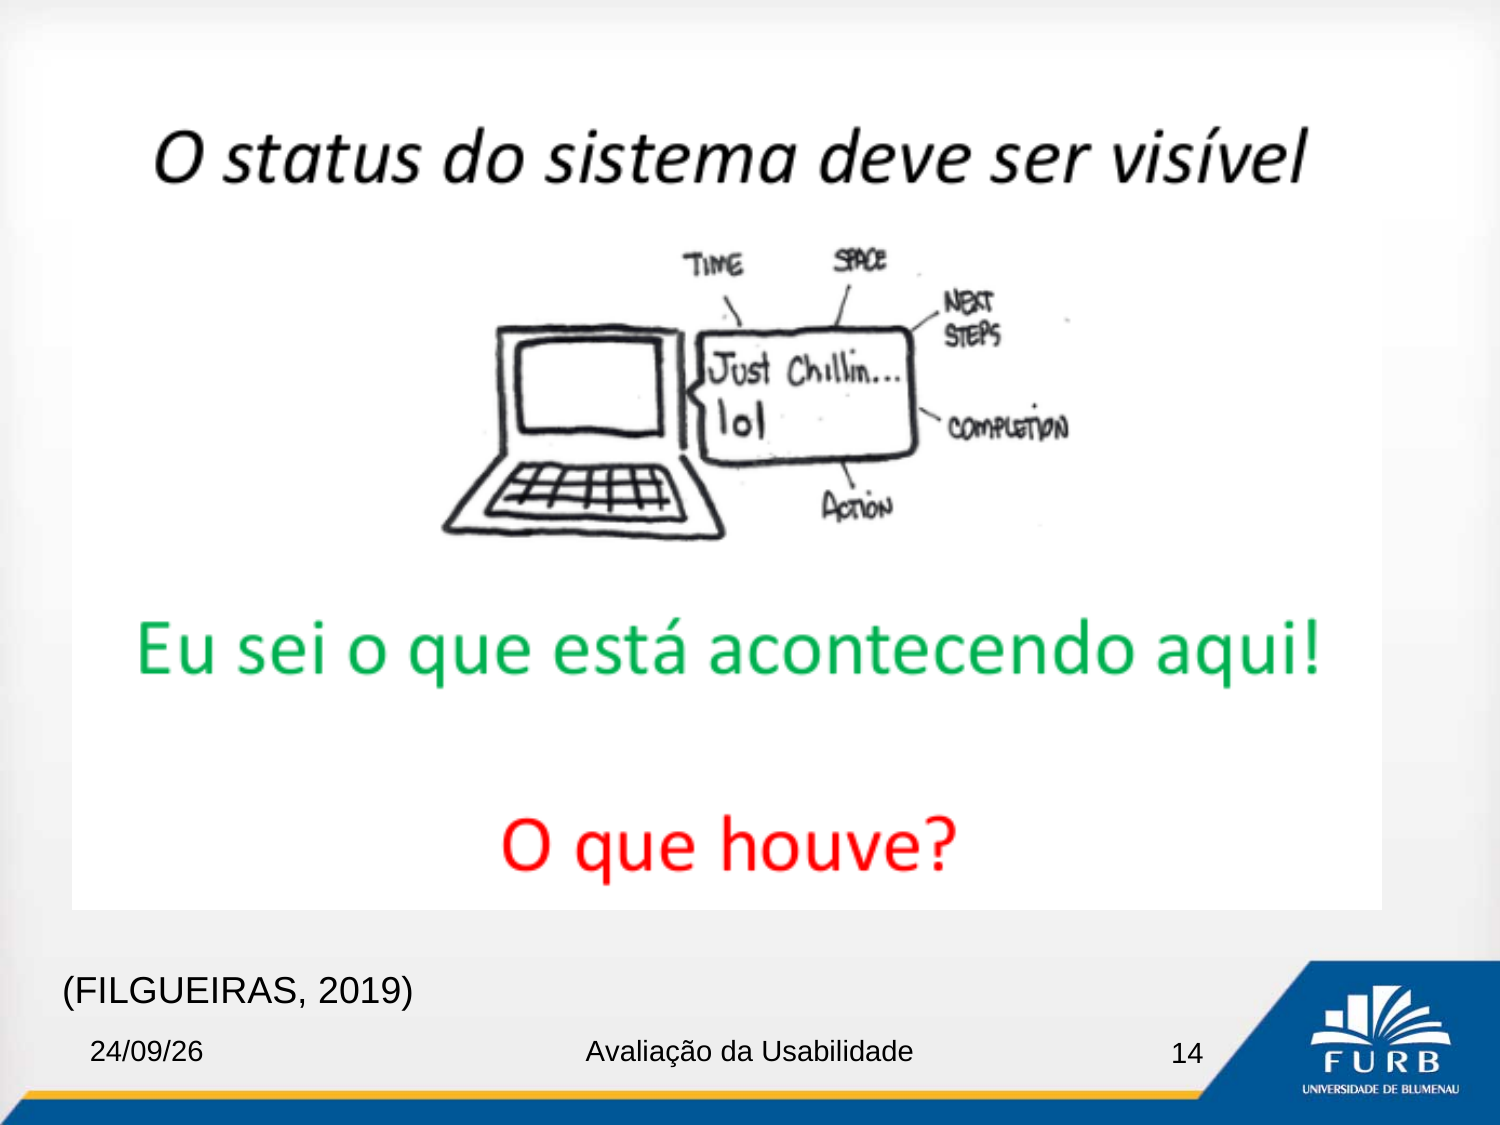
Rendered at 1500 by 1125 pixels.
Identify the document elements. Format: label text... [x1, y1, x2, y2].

text_box (FILGUEIRAS, 2019) [47, 958, 461, 1064]
picture [0, 0, 1500, 1125]
